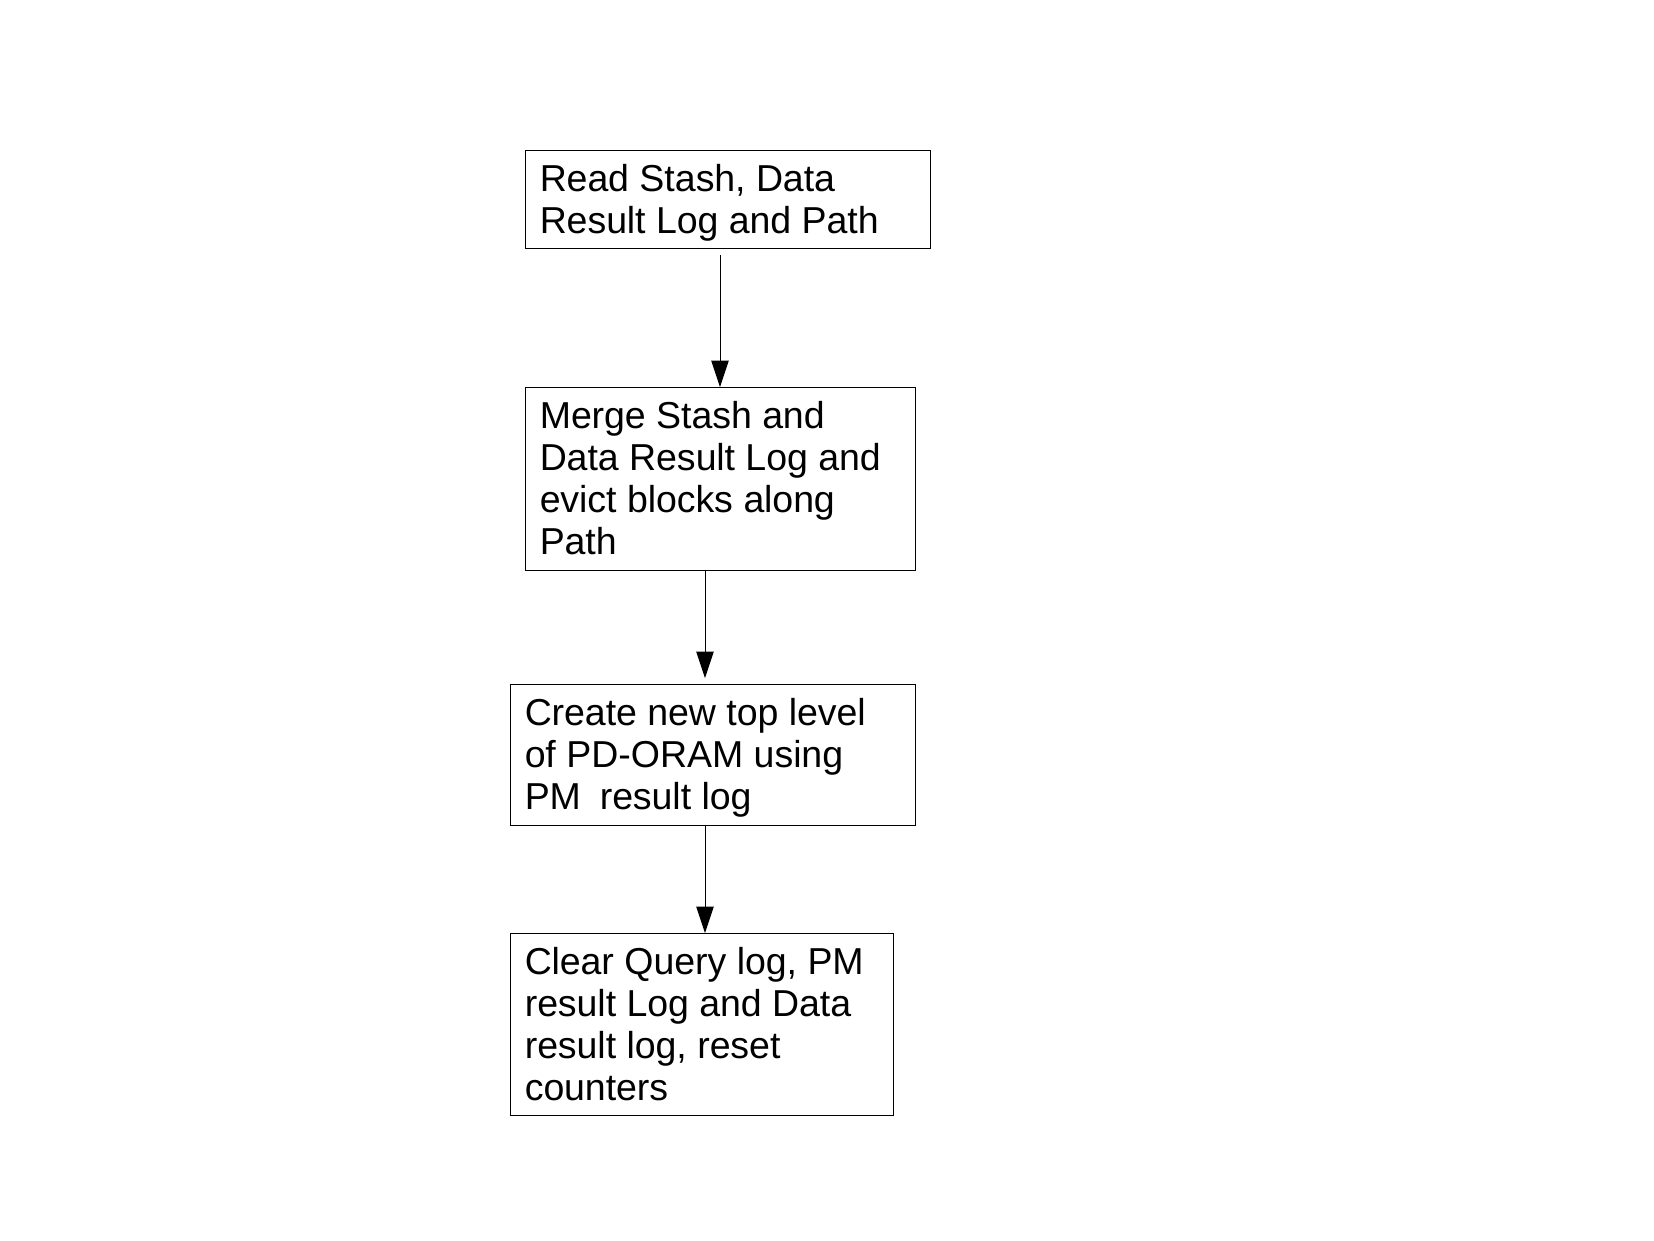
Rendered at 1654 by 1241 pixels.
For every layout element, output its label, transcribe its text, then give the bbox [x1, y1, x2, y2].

text_box Create new top level of PD-ORAM using PM result log [510, 684, 916, 826]
text_box Merge Stash and Data Result Log and evict blocks along Path [525, 387, 916, 571]
text_box Clear Query log, PM result Log and Data result log, reset counters [510, 933, 894, 1116]
text_box Read Stash, Data Result Log and Path [525, 150, 931, 249]
